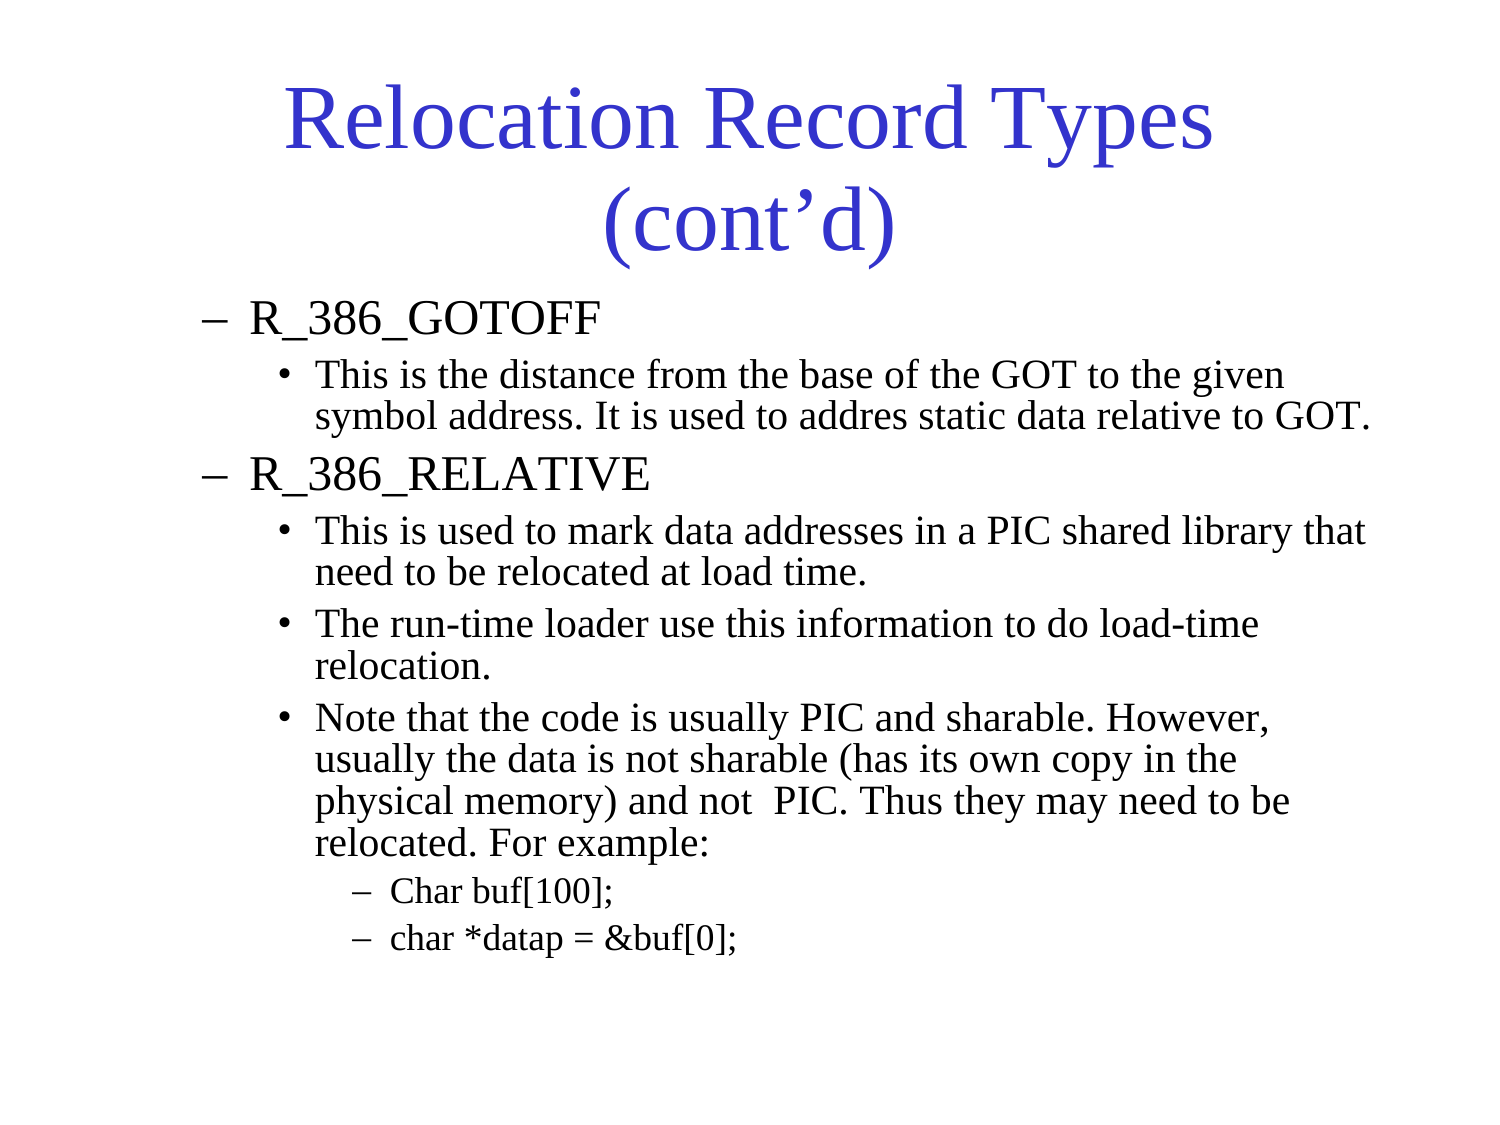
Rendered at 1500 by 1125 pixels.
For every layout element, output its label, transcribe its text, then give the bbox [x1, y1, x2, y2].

title Relocation Record Types (cont’d) [112, 51, 1388, 287]
list R_386_GOTOFF This is the distance from the base of the GOT to the given symbol address. It is used to addres static data relative to GOT. R_386_RELATIVE This is used to mark data addresses in a PIC shared library that need to be relocated at load time. The run-time loader use this information to do load-time relocation. Note that the code is usually PIC and sharable. However, usually the data is not sharable (has its own copy in the physical memory) and not PIC. Thus they may need to be relocated. For example: Char buf[100]; char *datap = &buf[0]; [112, 287, 1388, 1065]
